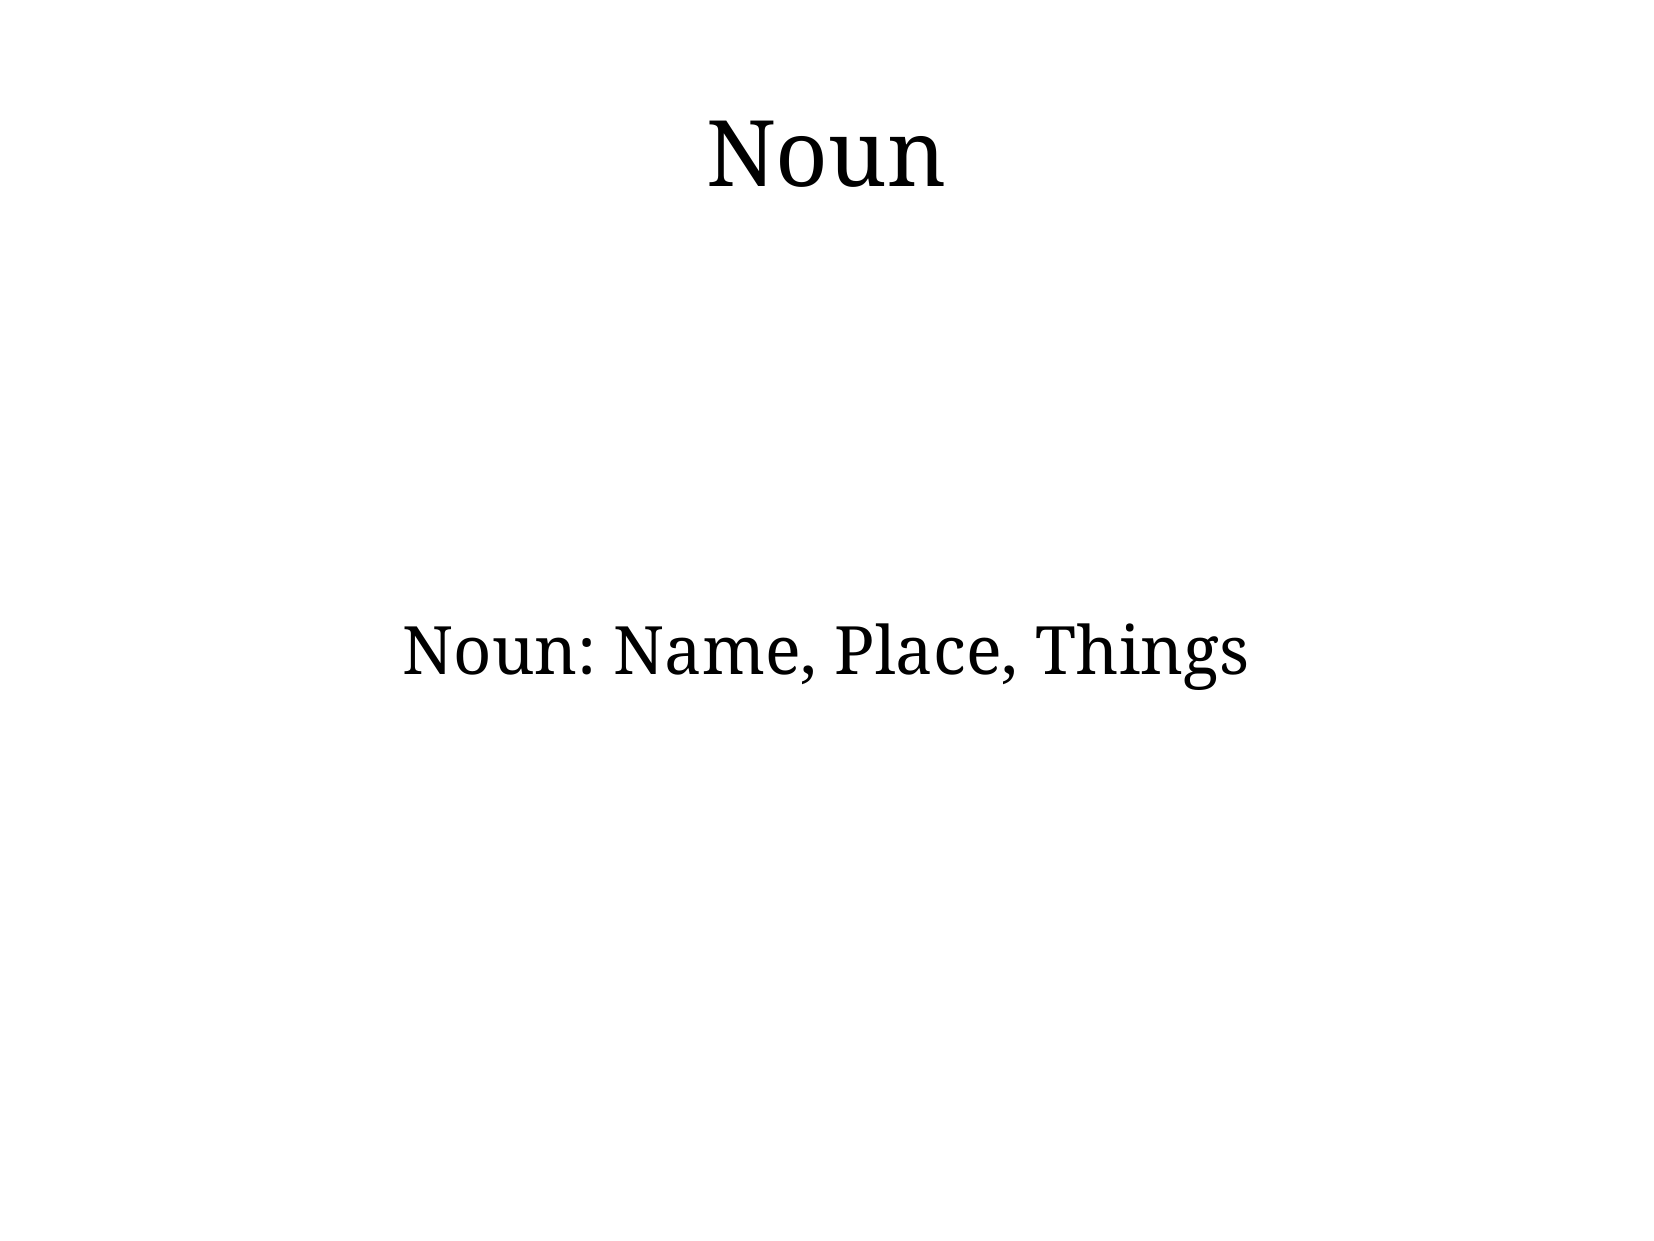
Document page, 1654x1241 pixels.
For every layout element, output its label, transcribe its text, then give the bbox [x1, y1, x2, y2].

text_box Noun [82, 49, 1571, 257]
text_box Noun: Name, Place, Things [82, 290, 1571, 1009]
